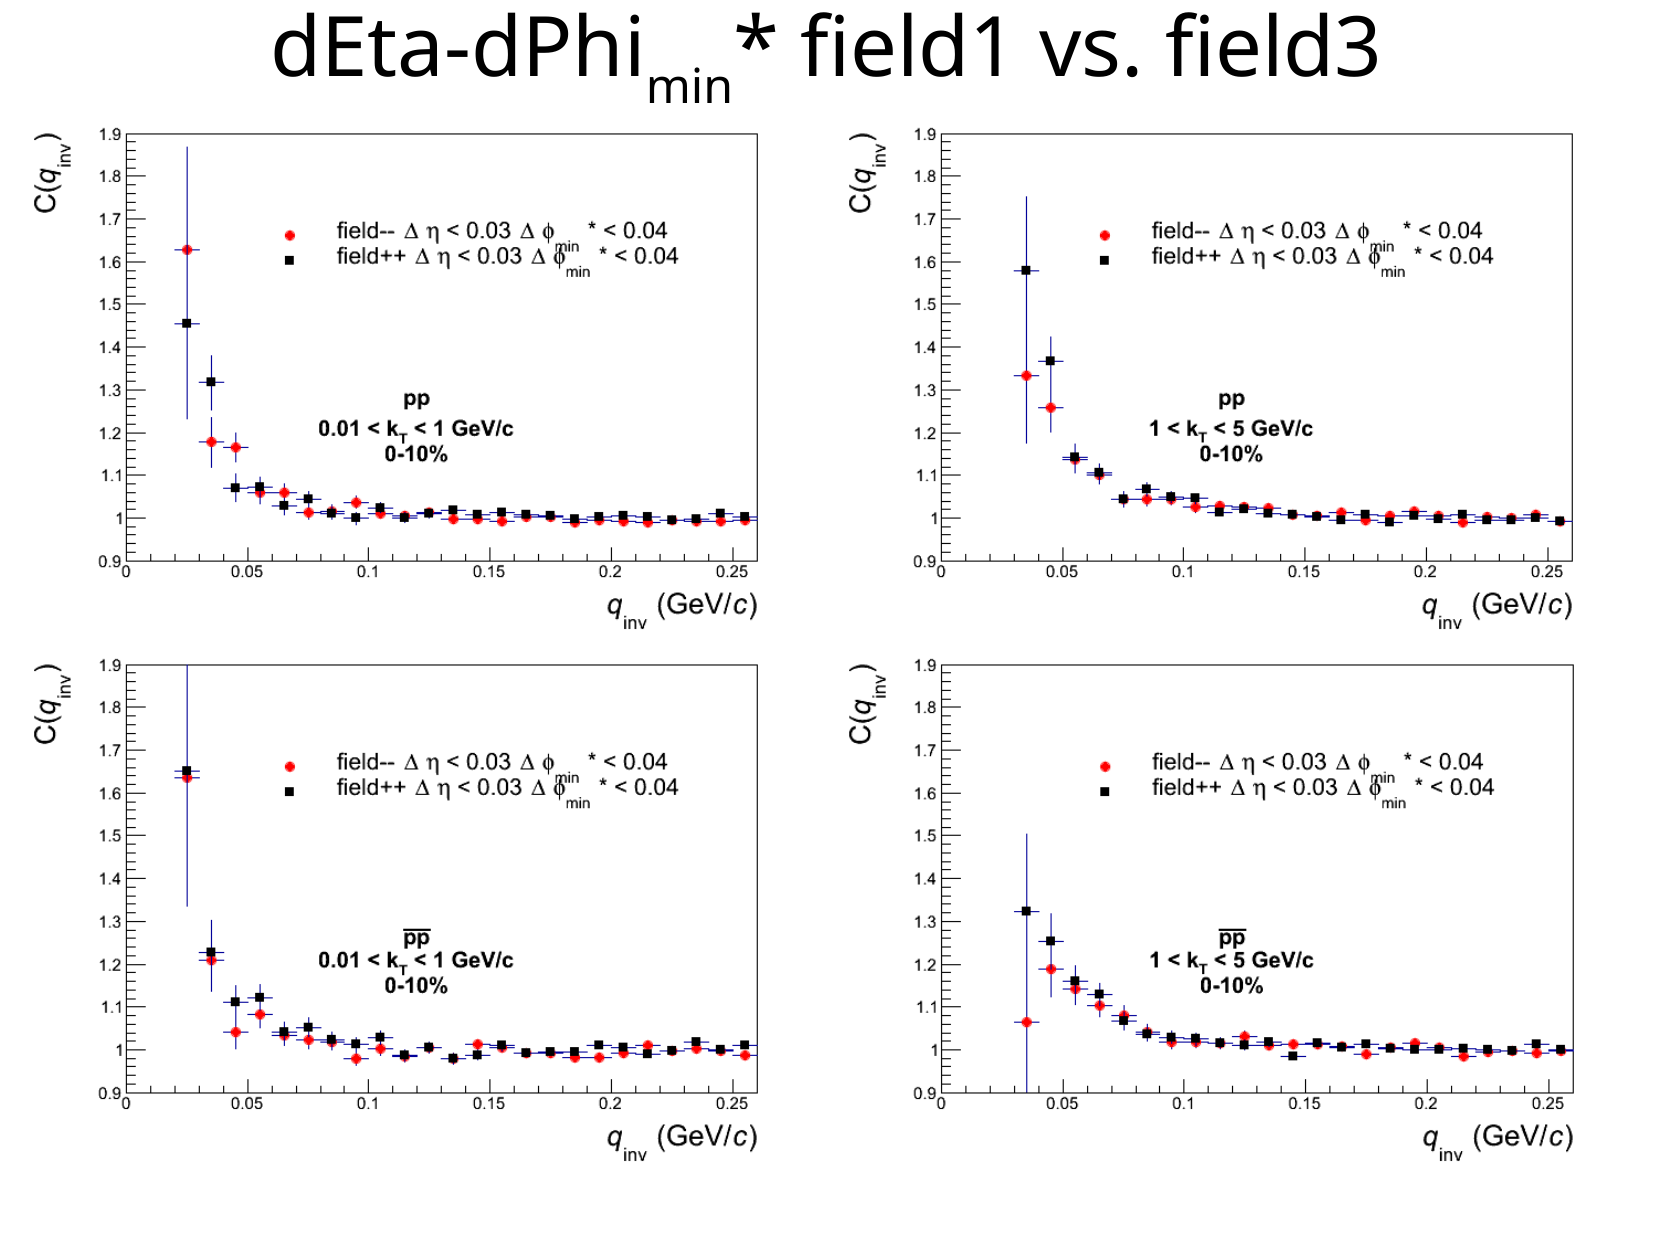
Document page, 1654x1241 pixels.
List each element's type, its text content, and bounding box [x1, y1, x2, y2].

picture [826, 118, 1595, 639]
picture [11, 118, 780, 639]
picture [826, 649, 1596, 1171]
picture [11, 649, 780, 1171]
title dEta-dPhimin* field1 vs. field3 [82, 0, 1571, 157]
